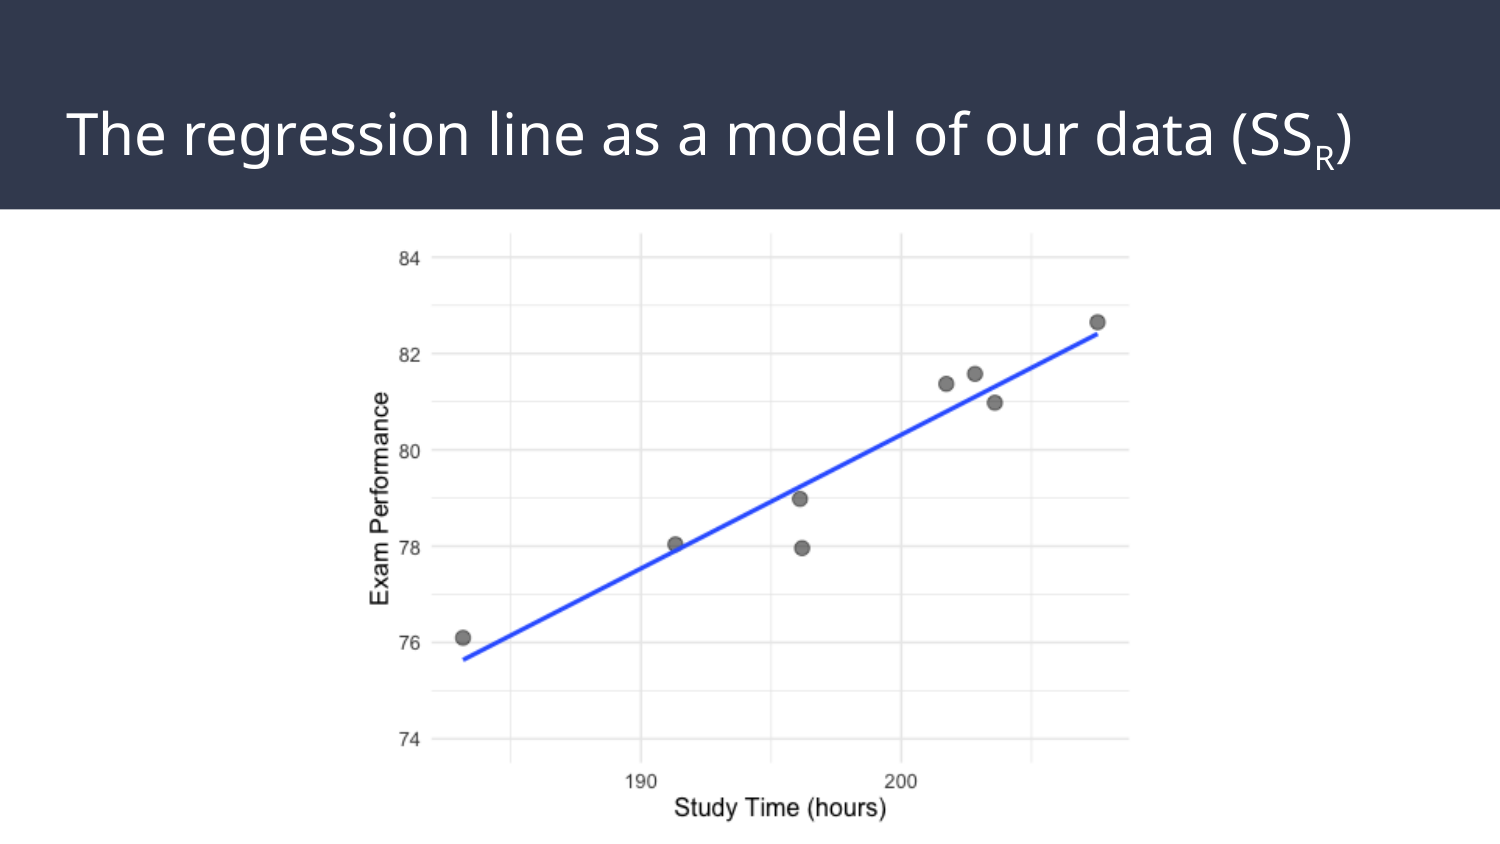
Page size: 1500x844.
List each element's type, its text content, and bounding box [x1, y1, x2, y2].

title The regression line as a model of our data (SSR) [51, 82, 1449, 185]
picture [359, 222, 1141, 832]
